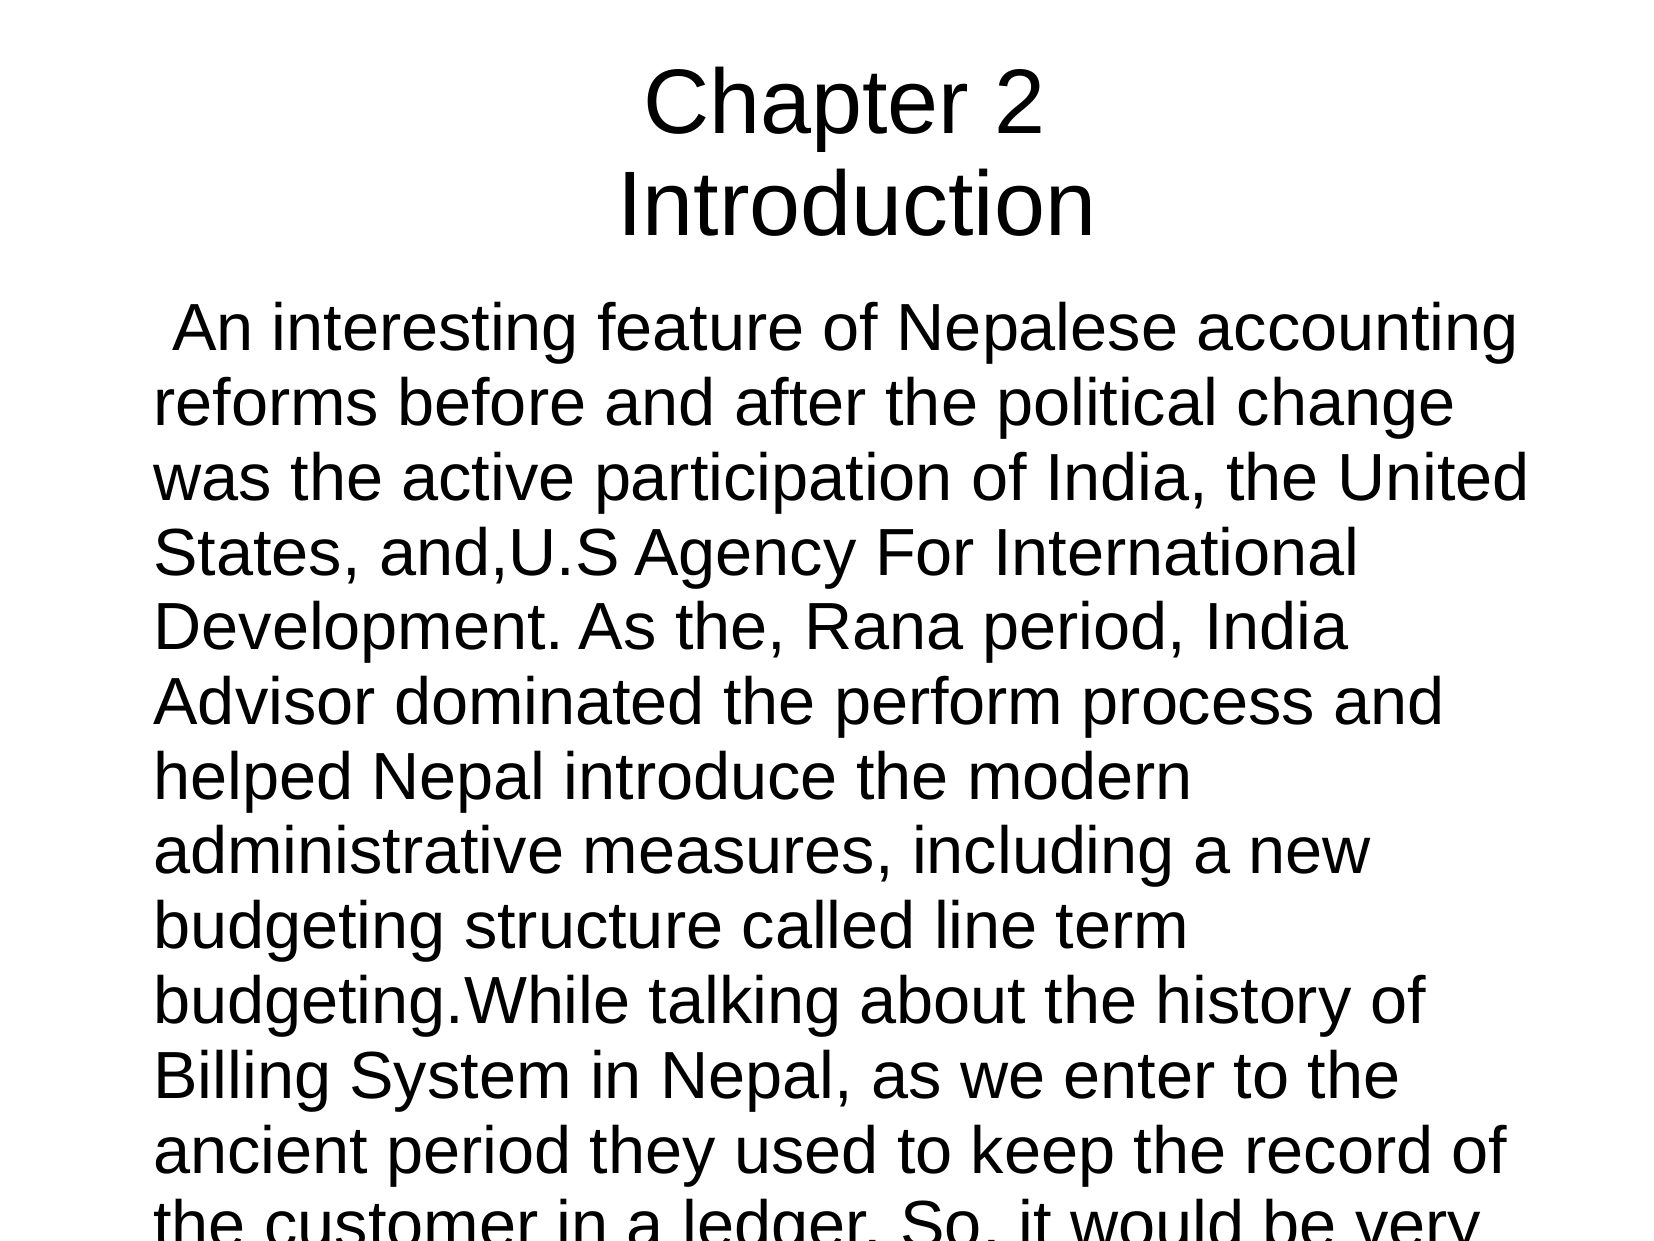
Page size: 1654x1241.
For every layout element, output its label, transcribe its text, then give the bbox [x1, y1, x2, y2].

list An interesting feature of Nepalese accounting reforms before and after the political change was the active participation of India, the United States, and,U.S Agency For International Development. As the, Rana period, India Advisor dominated the perform process and helped Nepal introduce the modern administrative measures, including a new budgeting structure called line term budgeting.While talking about the history of Billing System in Nepal, as we enter to the ancient period they used to keep the record of the customer in a ledger. So, it would be very difficult to calculate the amount of the customer that’s why the presentation all about. [82, 290, 1571, 1241]
title Chapter 2 Introduction [82, 49, 1571, 257]
